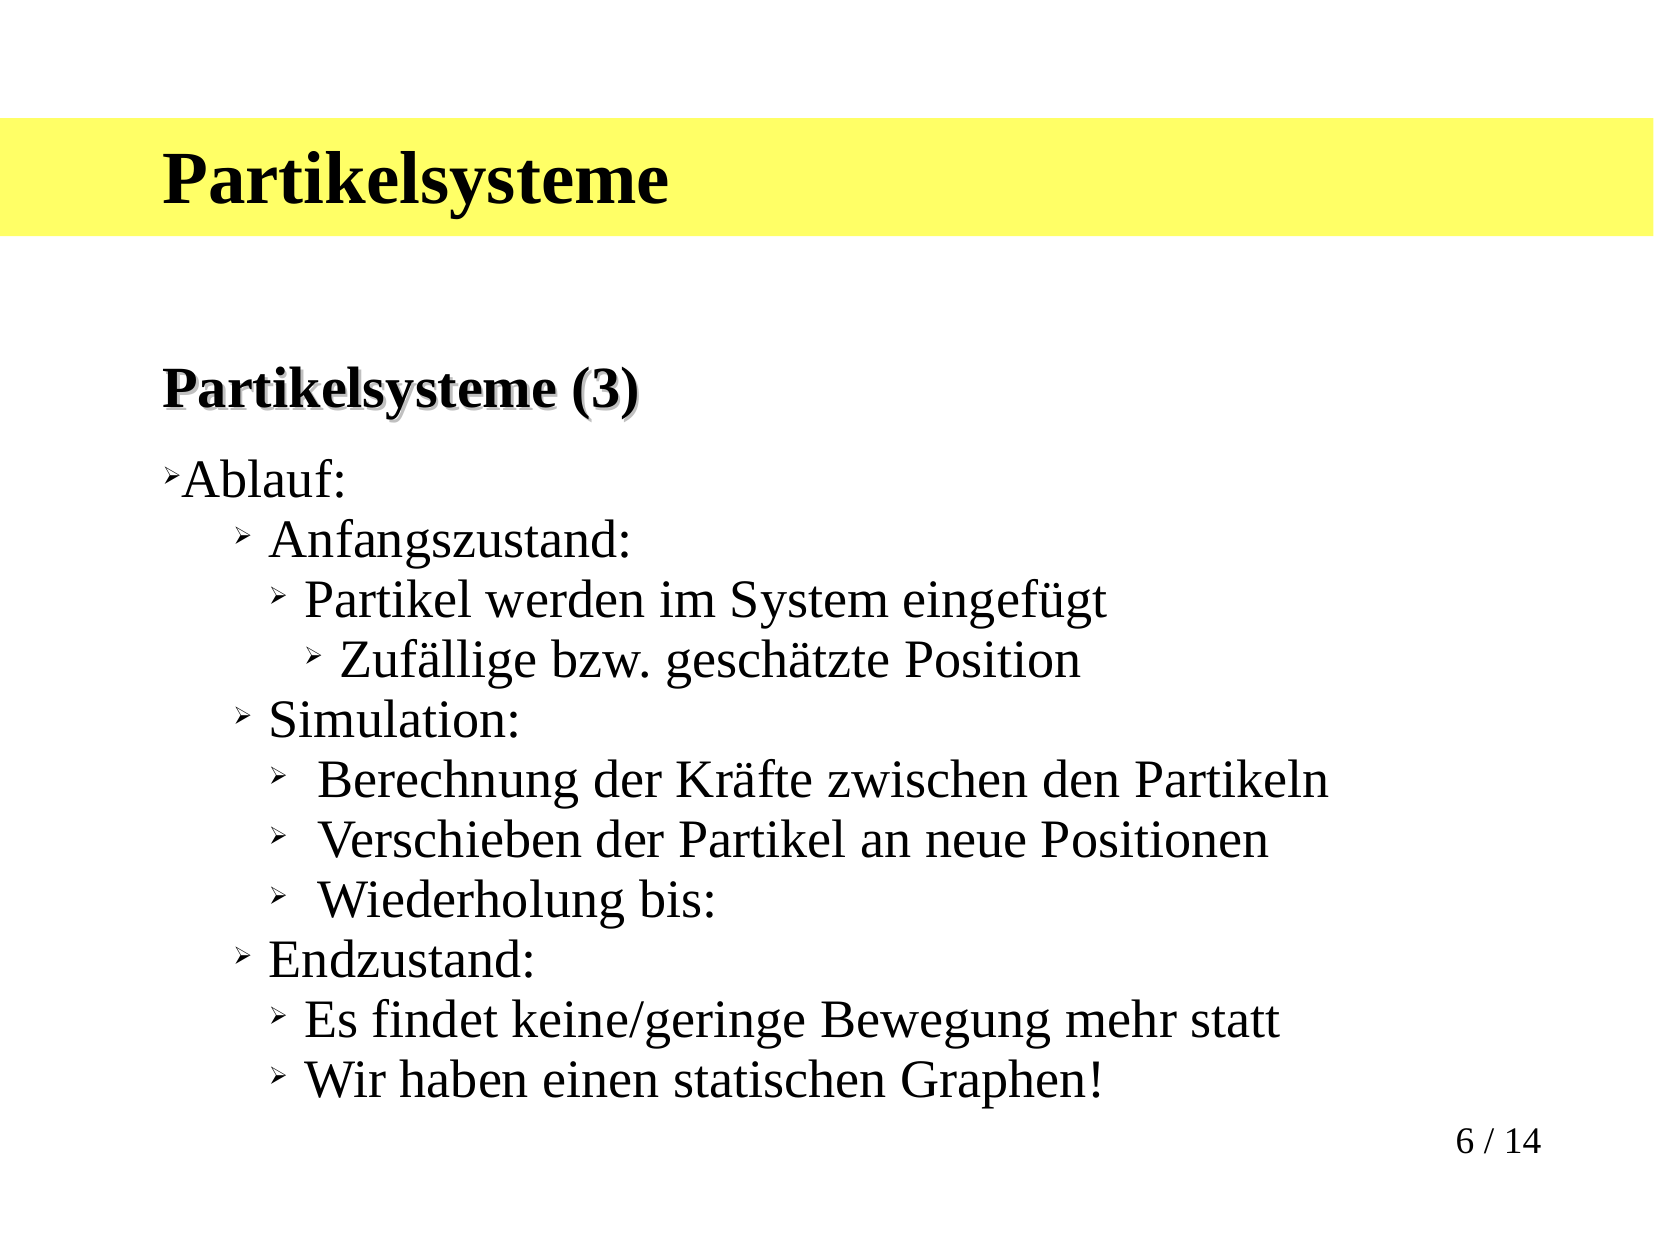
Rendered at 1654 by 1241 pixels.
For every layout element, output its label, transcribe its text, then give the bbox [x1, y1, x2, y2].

text_box Ablauf: Anfangszustand: Partikel werden im System eingefügt Zufällige bzw. geschätzte Position Simulation: Berechnung der Kräfte zwischen den Partikeln Verschieben der Partikel an neue Positionen Wiederholung bis: Endzustand: Es findet keine/geringe Bewegung mehr statt Wir haben einen statischen Graphen! [147, 441, 1565, 1117]
text_box Partikelsysteme (3) [147, 348, 1595, 428]
text_box <number> / 14 [1440, 1112, 1589, 1211]
text_box [0, 118, 1654, 237]
text_box Partikelsysteme [147, 129, 1087, 228]
